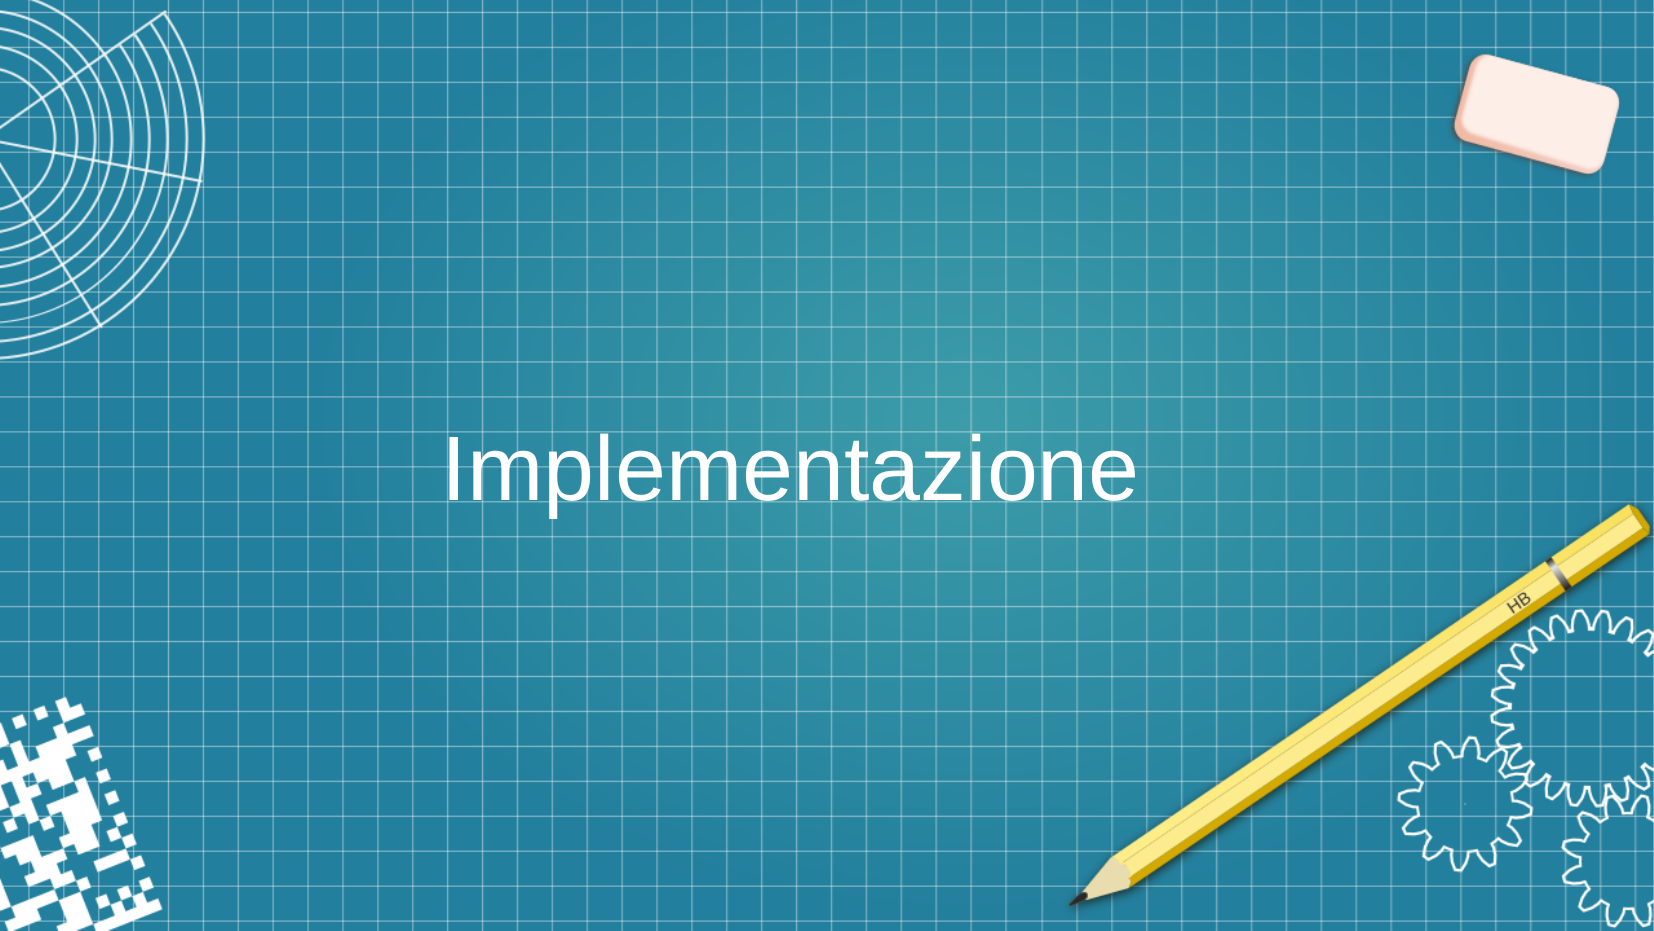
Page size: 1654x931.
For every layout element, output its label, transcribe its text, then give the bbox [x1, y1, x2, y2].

picture [0, 0, 1654, 931]
title Implementazione [47, 413, 1536, 626]
